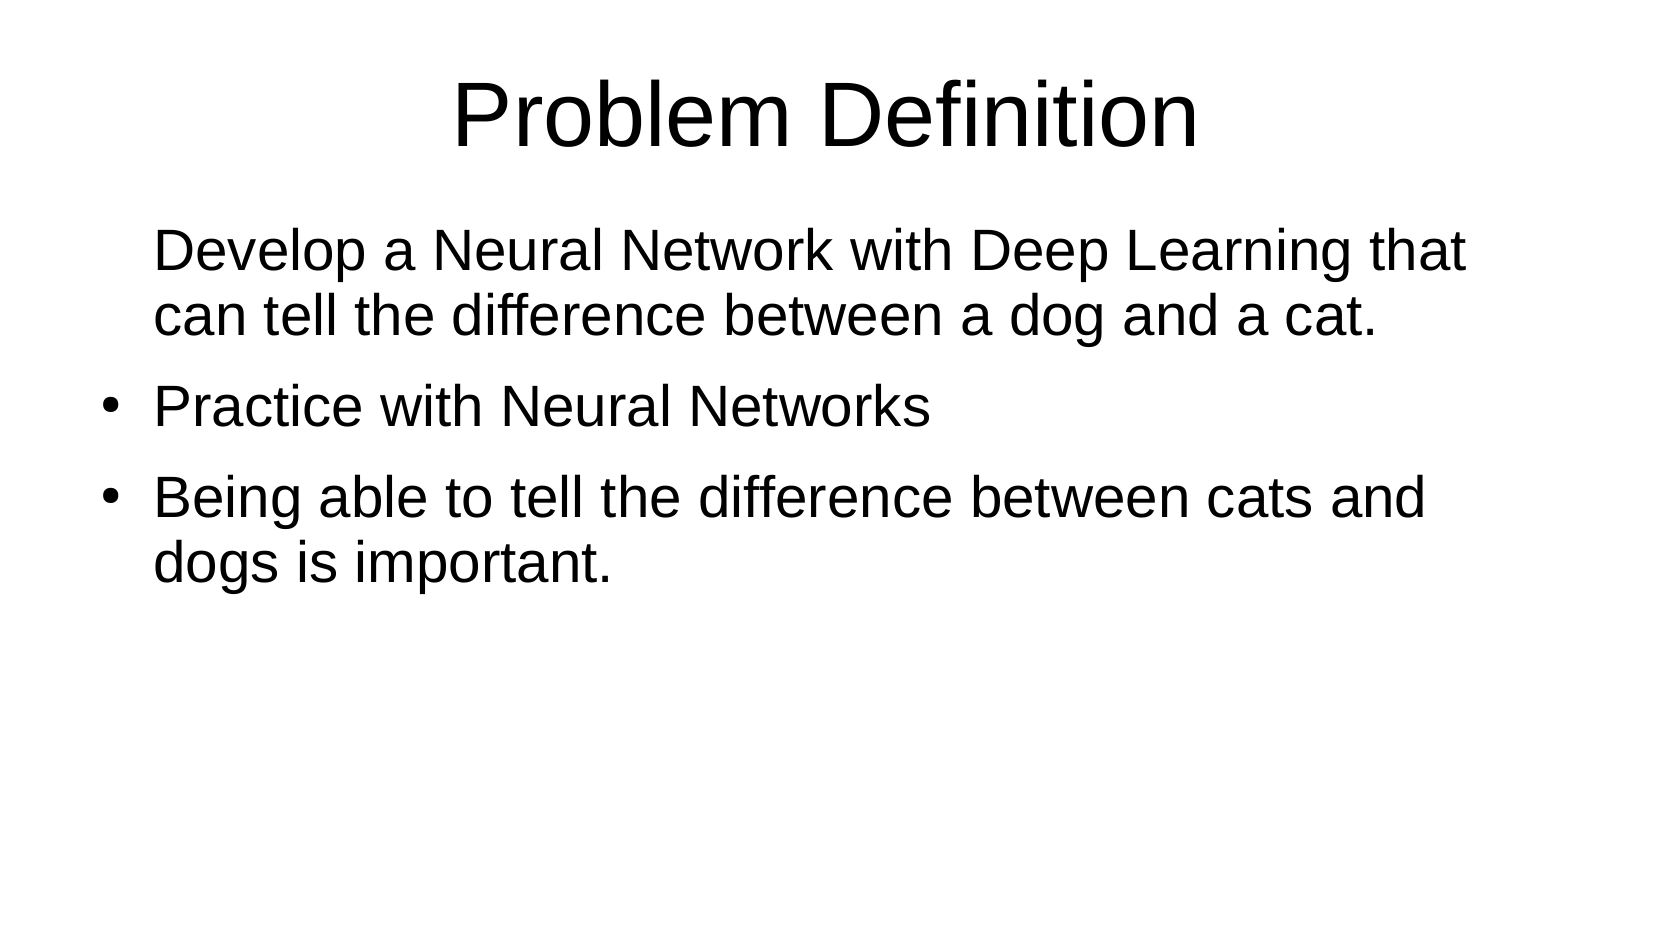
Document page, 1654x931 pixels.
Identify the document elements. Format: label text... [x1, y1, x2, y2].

list Develop a Neural Network with Deep Learning that can tell the difference between a dog and a cat. Practice with Neural Networks Being able to tell the difference between cats and dogs is important. [82, 217, 1571, 758]
title Problem Definition [82, 37, 1571, 193]
